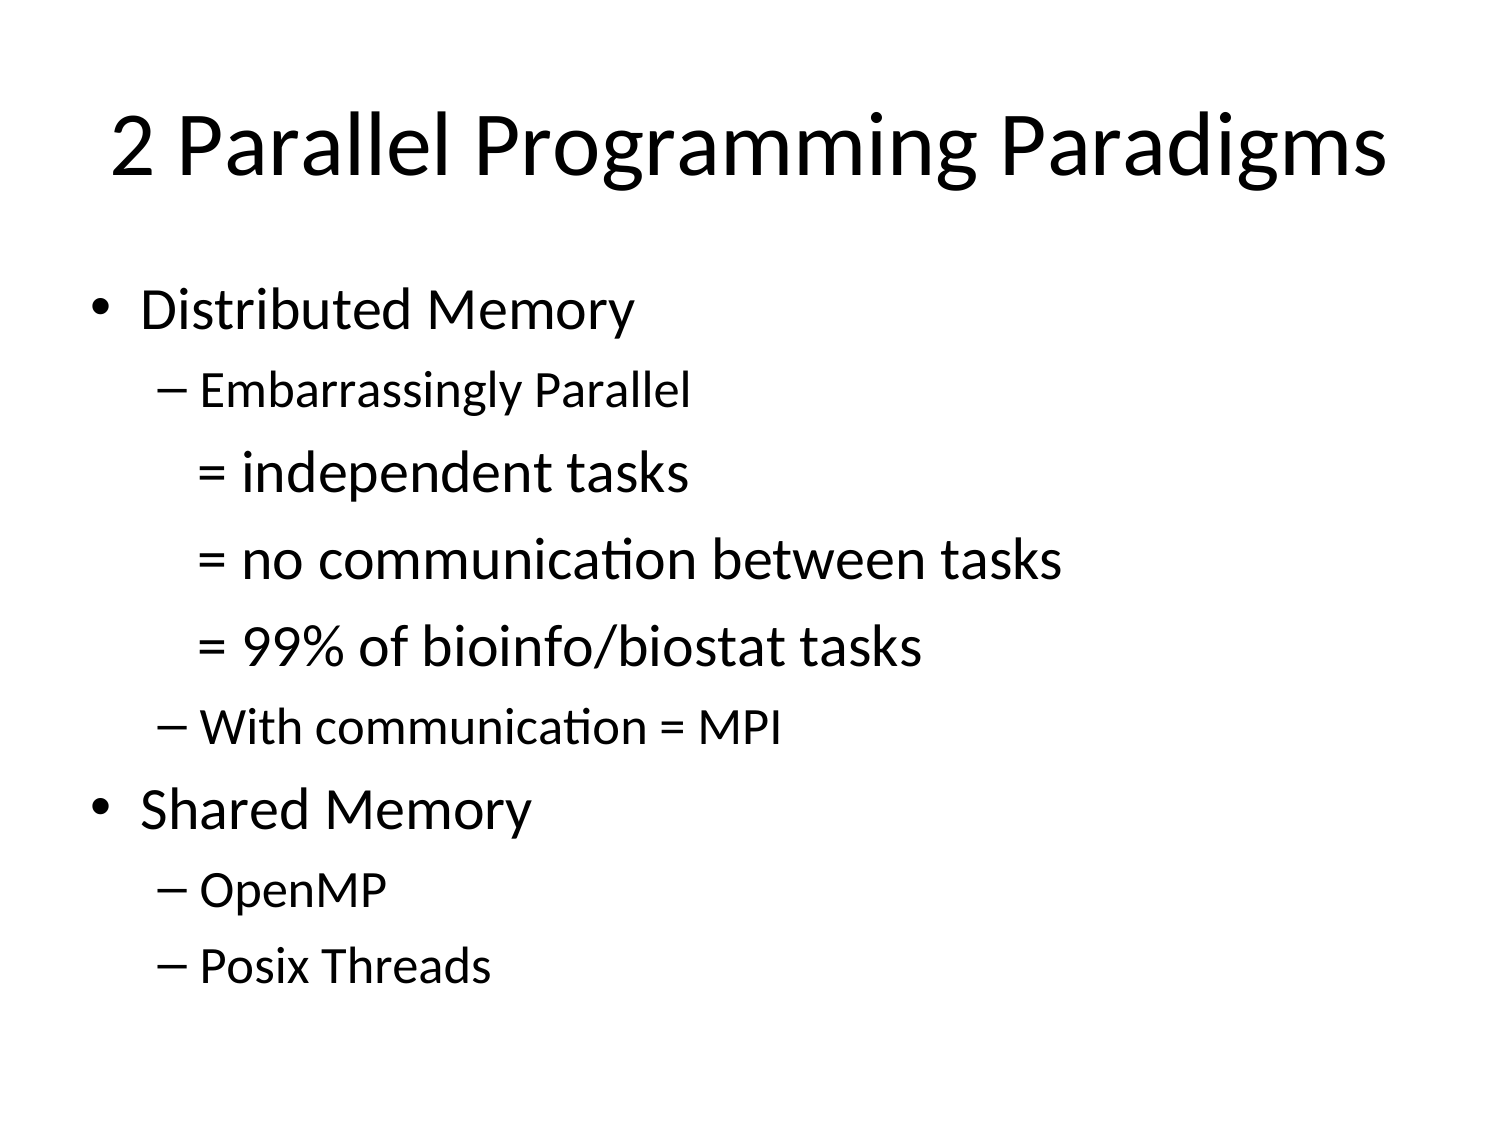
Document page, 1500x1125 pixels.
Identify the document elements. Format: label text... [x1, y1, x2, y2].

title 2 Parallel Programming Paradigms [75, 45, 1426, 233]
list Distributed Memory Embarrassingly Parallel = independent tasks = no communication between tasks = 99% of bioinfo/biostat tasks With communication = MPI Shared Memory OpenMP Posix Threads [75, 262, 1426, 1005]
